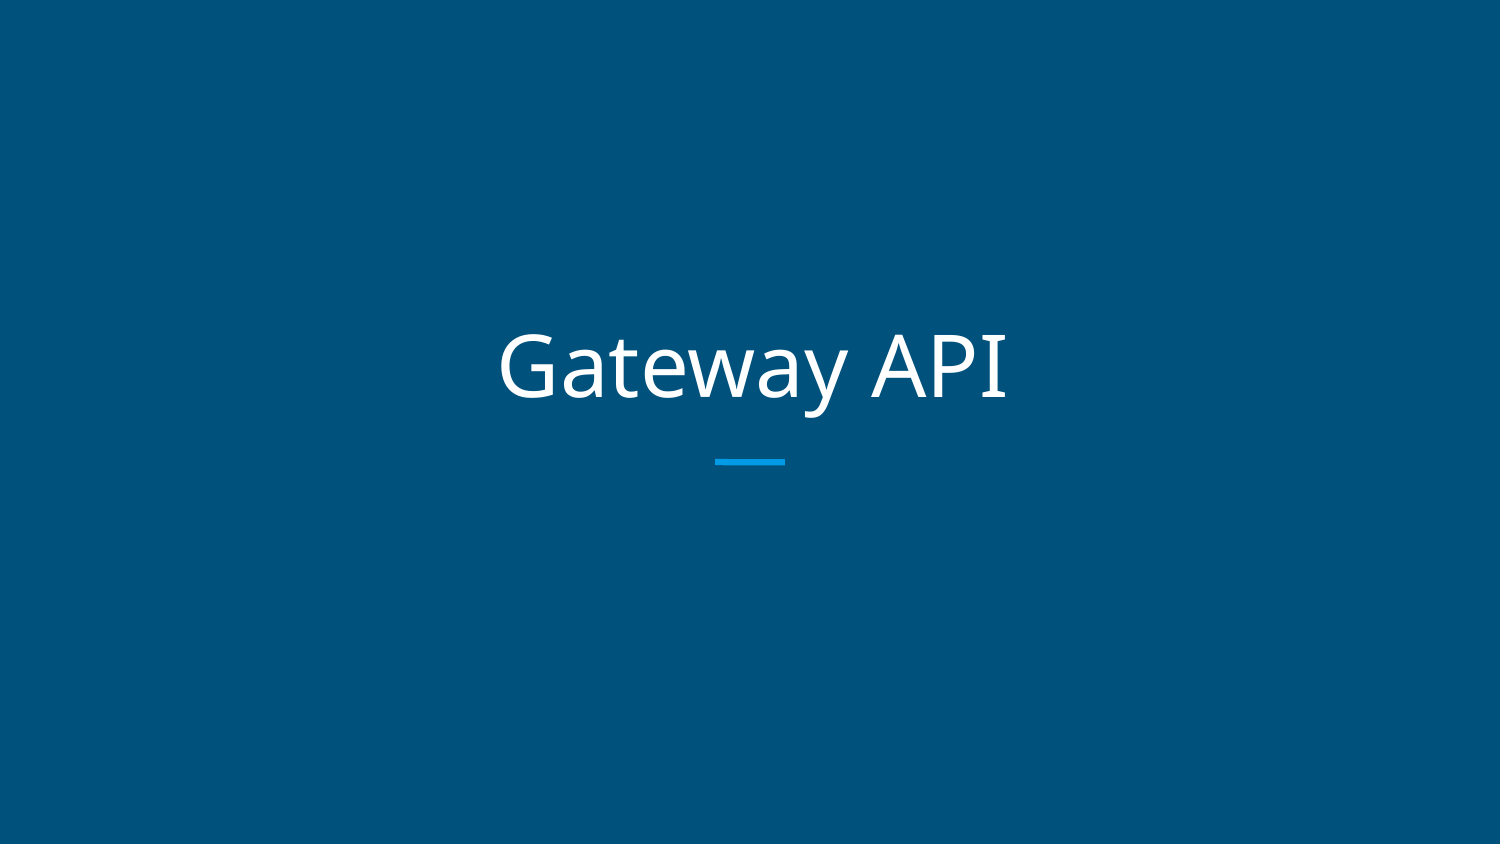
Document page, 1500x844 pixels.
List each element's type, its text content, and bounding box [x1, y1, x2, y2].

title Gateway API [78, 289, 1428, 439]
